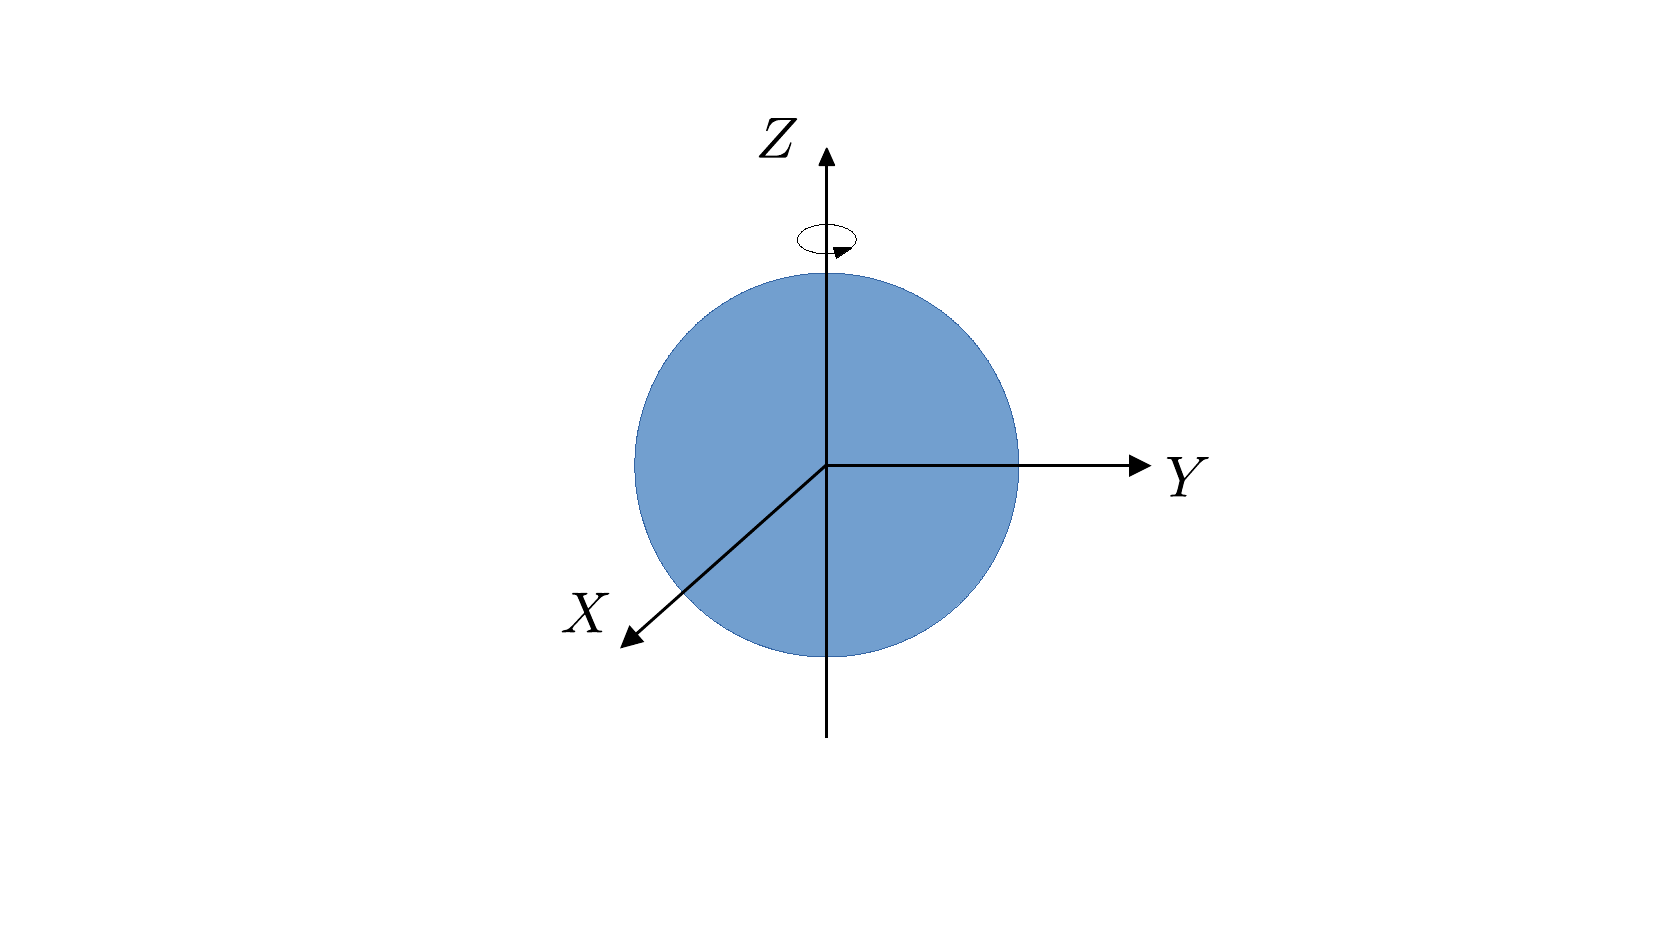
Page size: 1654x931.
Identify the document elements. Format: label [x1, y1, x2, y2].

text_box [634, 273, 825, 591]
picture [1166, 457, 1209, 497]
text_box [684, 470, 825, 657]
text_box [833, 247, 852, 259]
text_box [828, 273, 1019, 464]
picture [758, 118, 798, 158]
text_box [828, 467, 1019, 657]
picture [561, 592, 610, 633]
